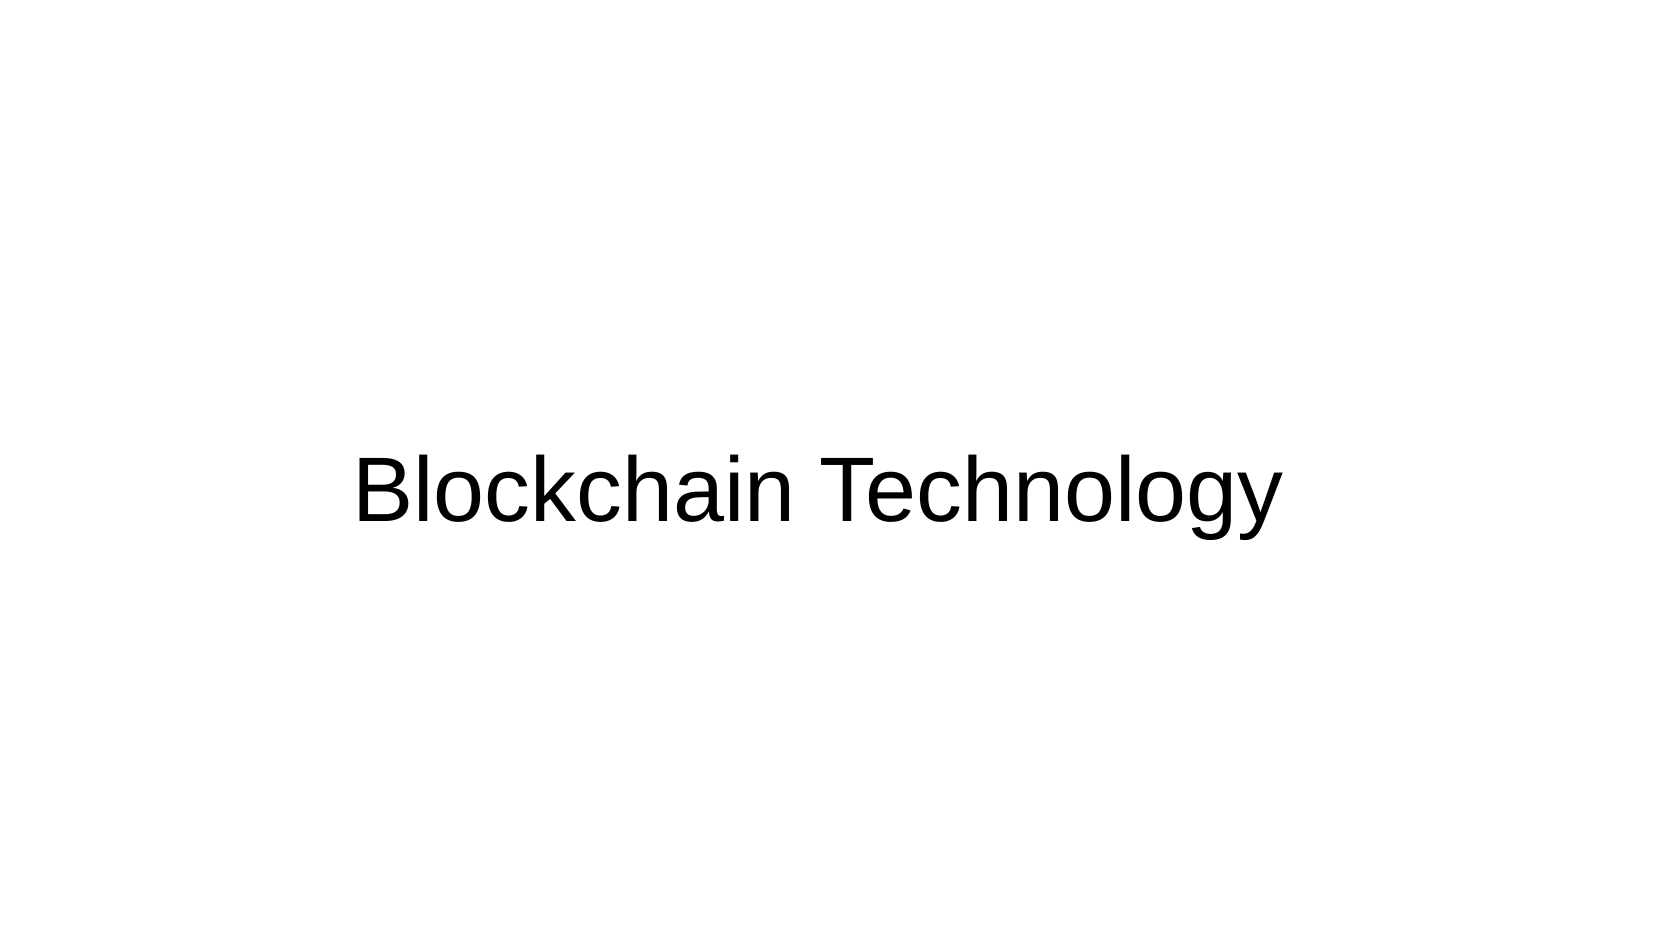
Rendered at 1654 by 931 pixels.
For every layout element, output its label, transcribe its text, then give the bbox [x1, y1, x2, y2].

title Blockchain Technology [75, 407, 1563, 562]
